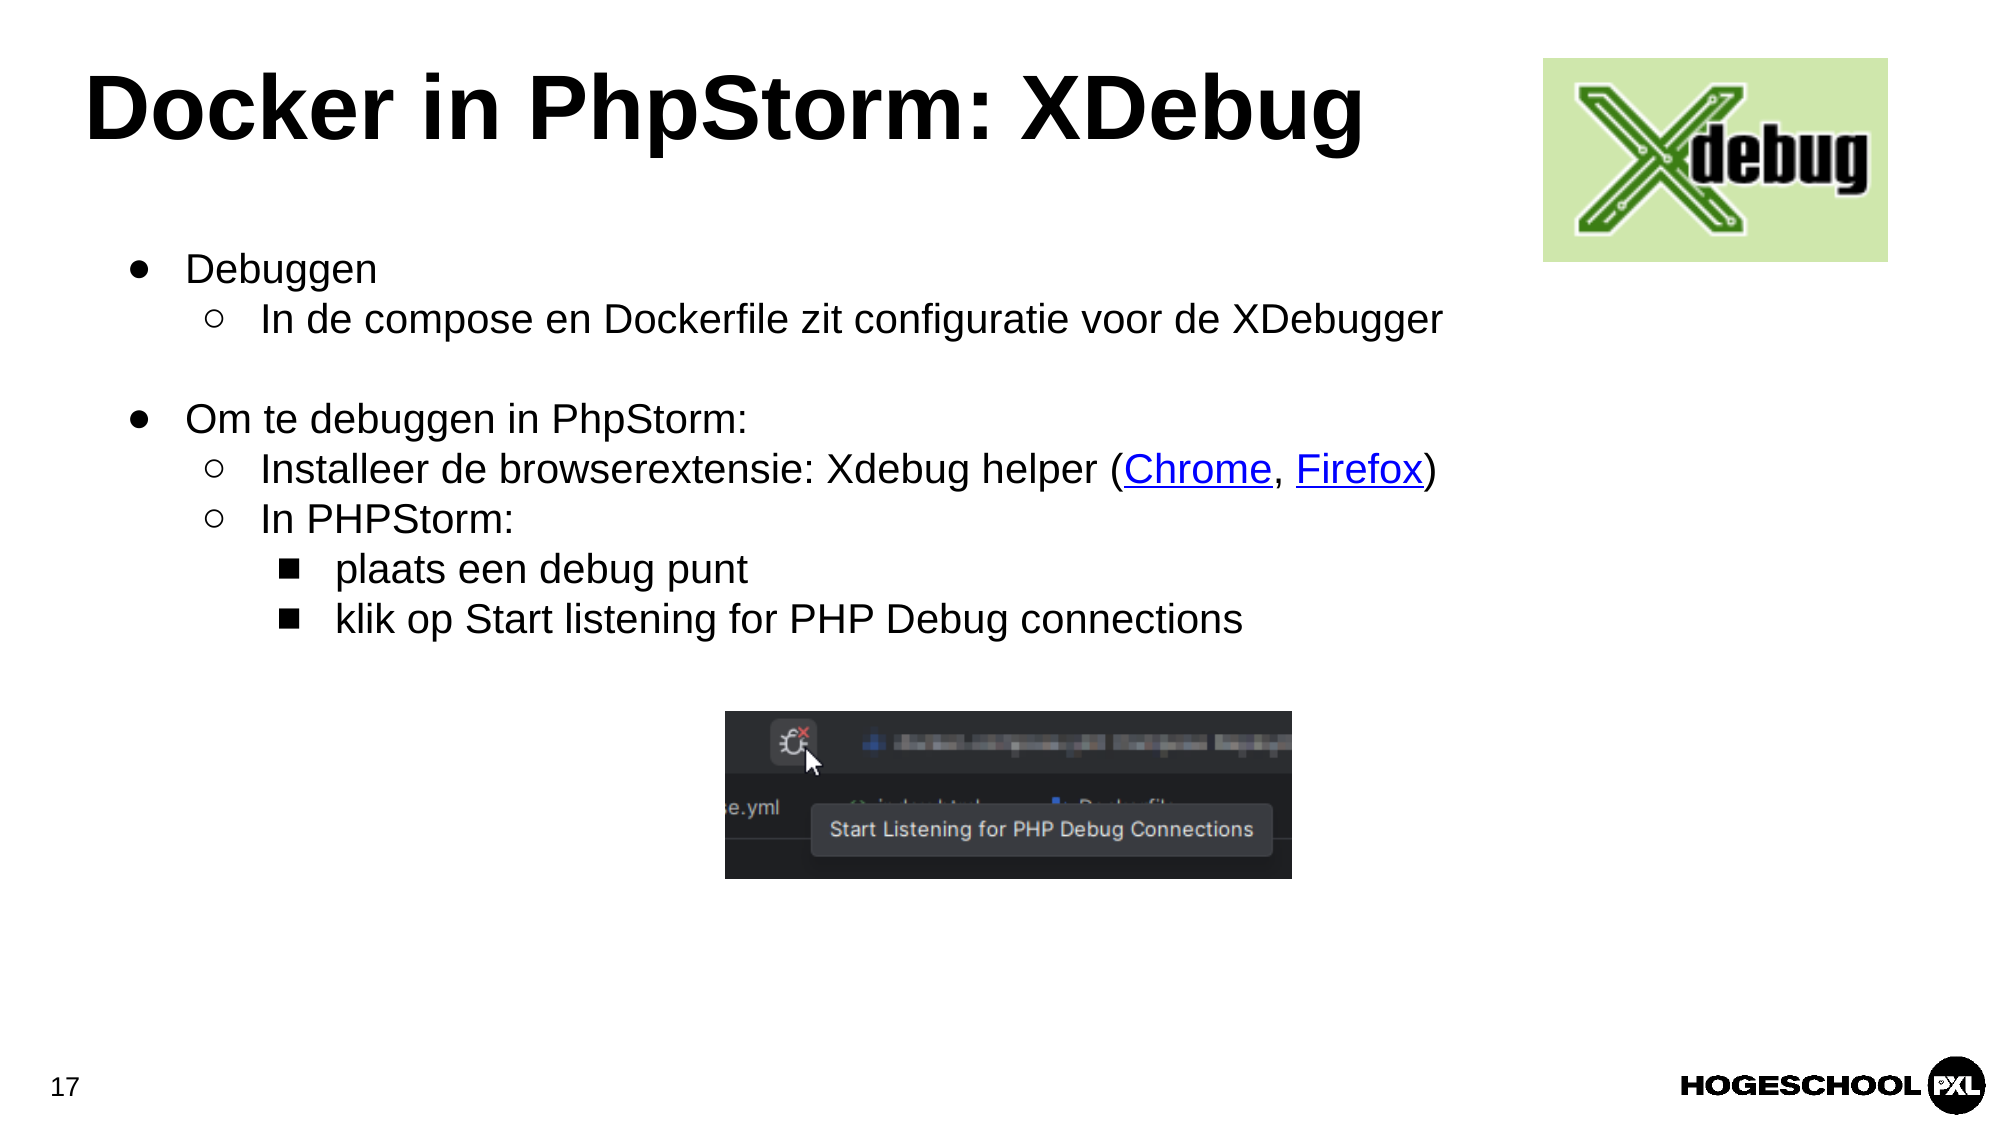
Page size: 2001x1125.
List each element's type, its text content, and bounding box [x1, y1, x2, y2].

picture [1675, 1050, 1991, 1120]
text_box Debuggen In de compose en Dockerfile zit configuratie voor de XDebugger Om te debuggen in PhpStorm: Installeer de browserextensie: Xdebug helper (Chrome, Firefox) In PHPStorm: plaats een debug punt klik op Start listening for PHP Debug connections [95, 226, 1783, 708]
picture [725, 711, 1292, 879]
title Docker in PhpStorm: XDebug [84, 47, 1916, 209]
slide_number <number> [21, 1054, 95, 1105]
picture [1543, 58, 1888, 262]
